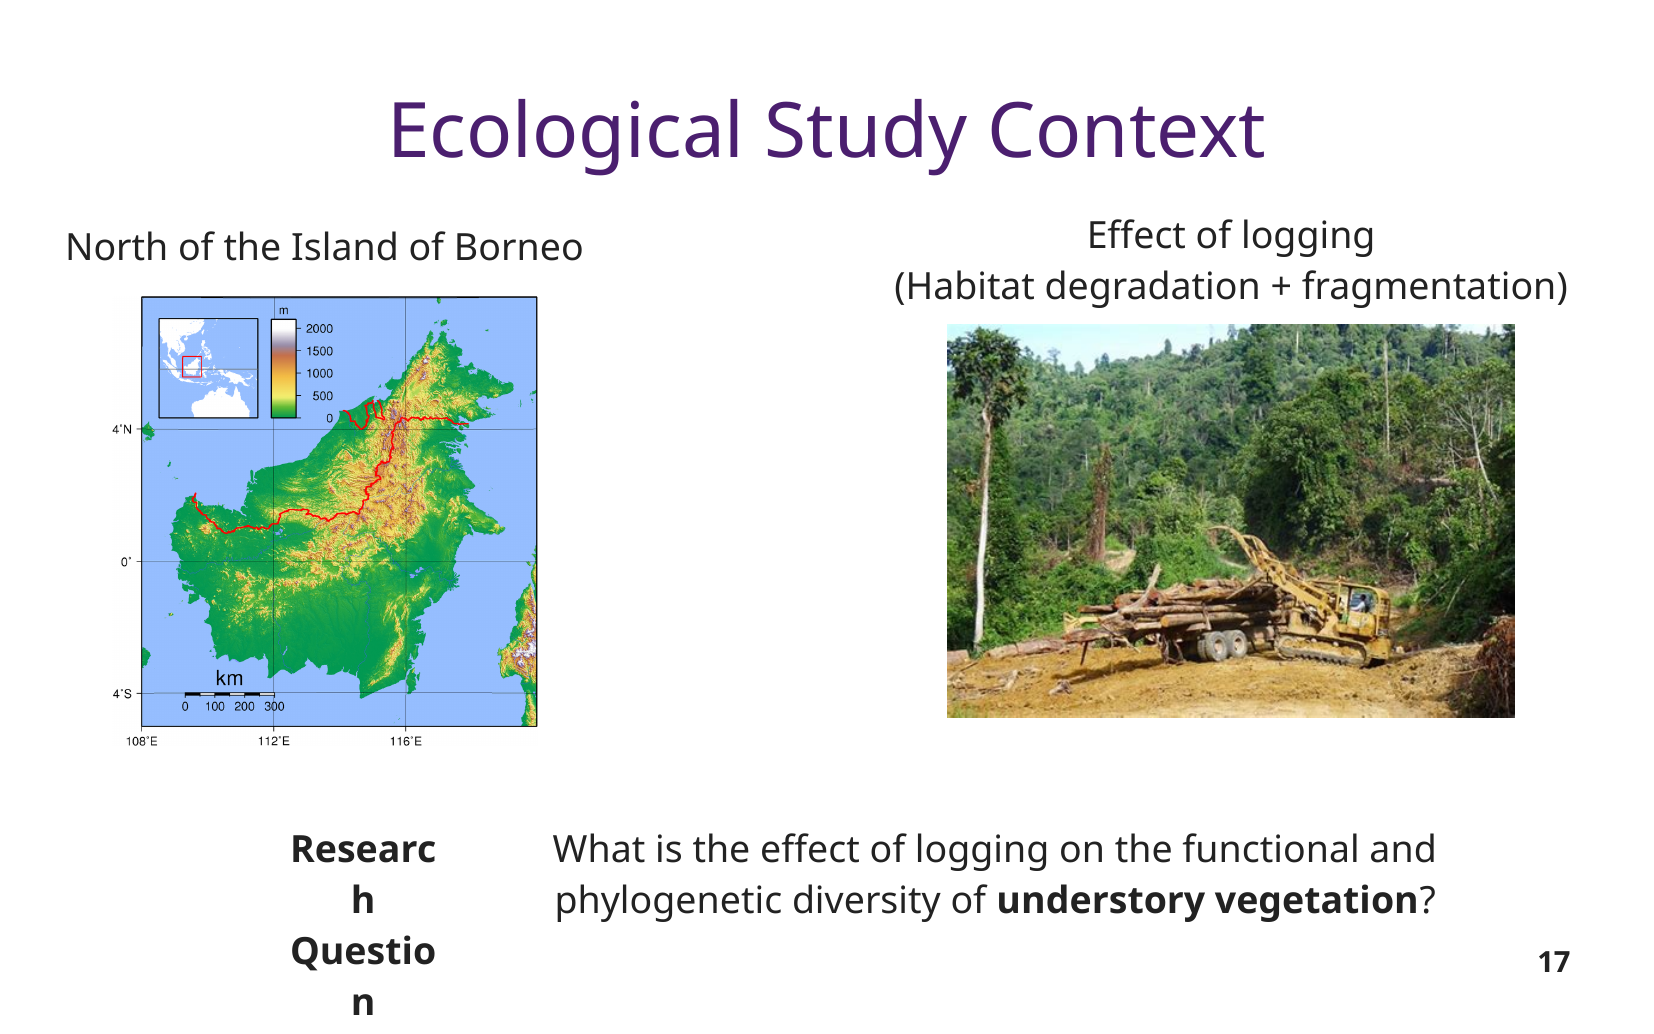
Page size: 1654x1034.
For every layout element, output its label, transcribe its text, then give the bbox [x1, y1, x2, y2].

text_box North of the Island of Borneo [41, 212, 609, 284]
picture [112, 296, 538, 746]
picture [947, 324, 1515, 718]
text_box Research Question [265, 815, 461, 934]
text_box What is the effect of logging on the functional and phylogenetic diversity of understory vegetation? [502, 815, 1489, 933]
text_box Effect of logging (Habitat degradation + fragmentation) [856, 200, 1607, 319]
title Ecological Study Context [82, 41, 1571, 214]
